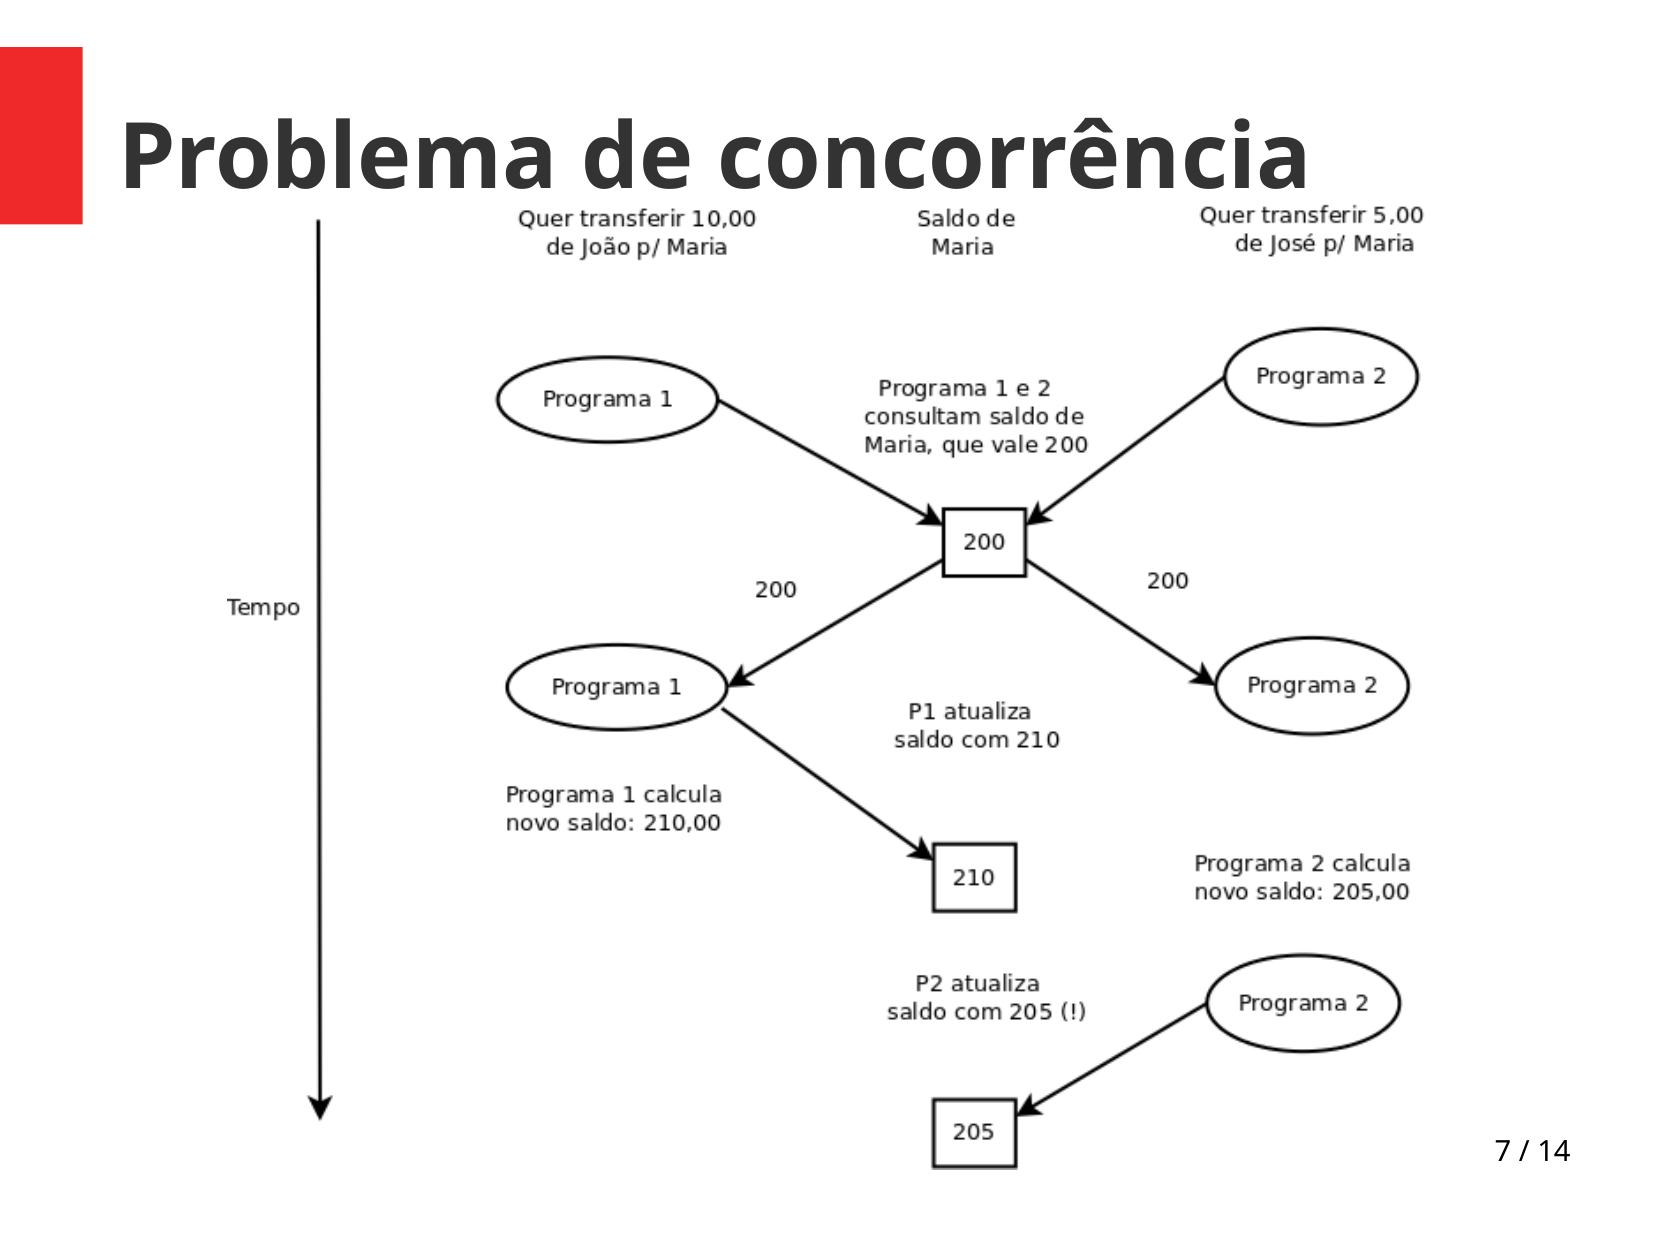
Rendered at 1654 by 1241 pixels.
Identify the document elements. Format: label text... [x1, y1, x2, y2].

picture [227, 202, 1426, 1170]
title Problema de concorrência [118, 49, 1571, 257]
